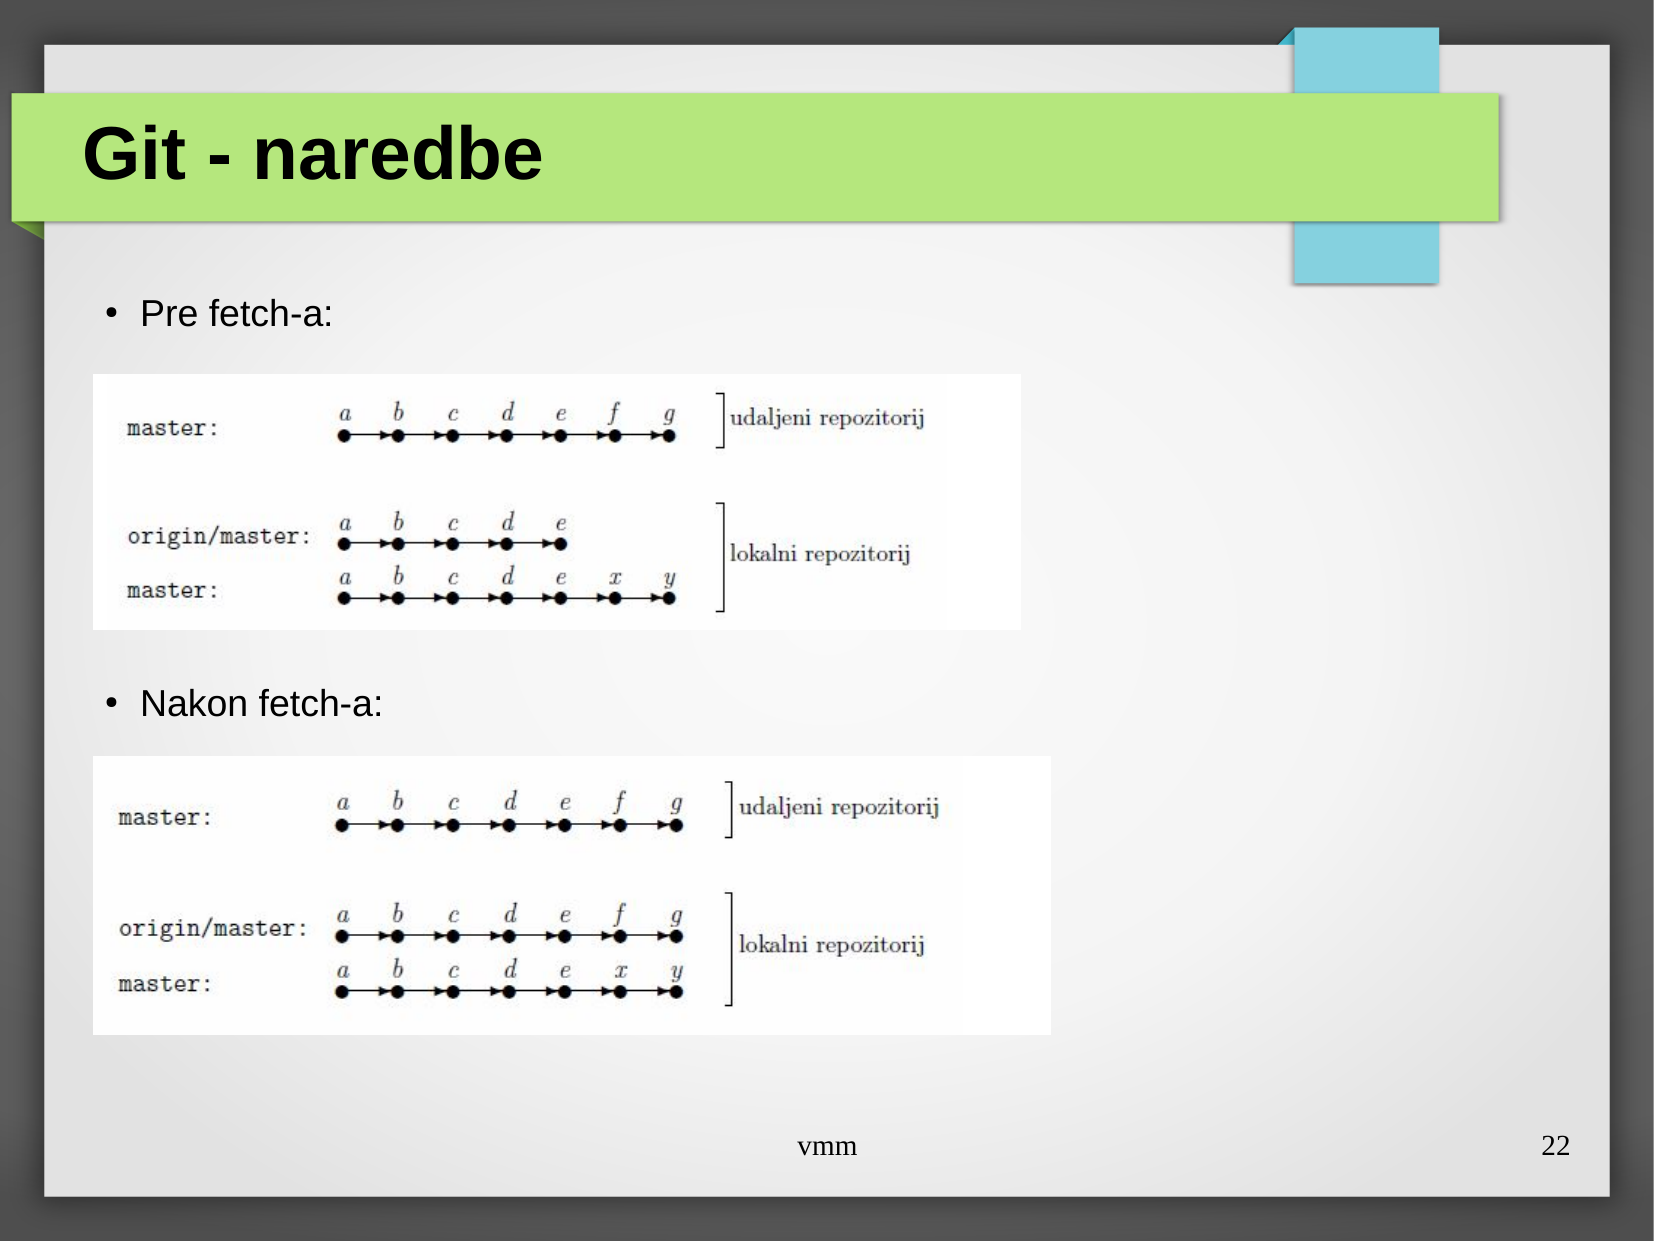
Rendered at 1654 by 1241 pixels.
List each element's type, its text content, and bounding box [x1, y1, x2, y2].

picture [0, 0, 1654, 1241]
title Git - naredbe [82, 94, 1264, 213]
text_box Pre fetch-a: [90, 285, 1021, 342]
text_box Nakon fetch-a: [90, 675, 1021, 732]
